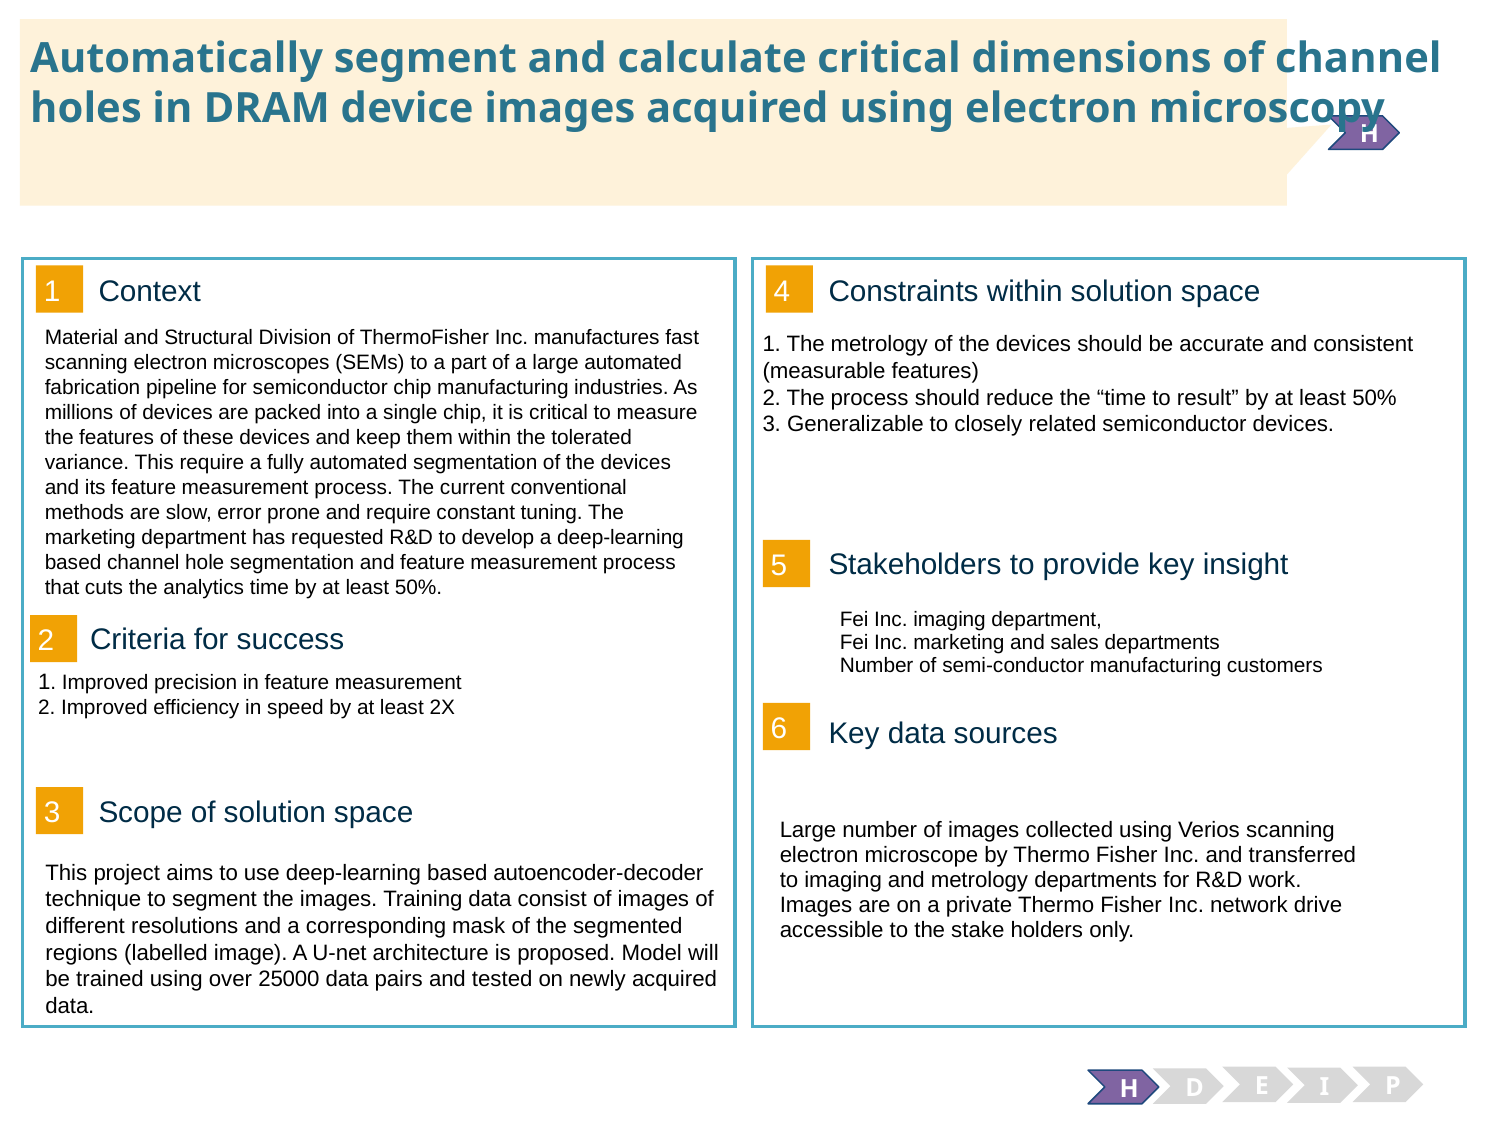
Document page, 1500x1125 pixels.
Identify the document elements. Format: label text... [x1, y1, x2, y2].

text_box This project aims to use deep-learning based autoencoder-decoder technique to segment the images. Training data consist of images of different resolutions and a corresponding mask of the segmented regions (labelled image). A U-net architecture is proposed. Model will be trained using over 25000 data pairs and tested on newly acquired data. [30, 850, 740, 974]
text_box [752, 258, 1465, 1027]
text_box 5 [762, 539, 811, 588]
text_box H [1088, 1070, 1159, 1104]
text_box Automatically segment and calculate critical dimensions of channel holes in DRAM device images acquired using electron microscopy [30, 31, 1473, 82]
text_box Large number of images collected using Verios scanning electron microscope by Thermo Fisher Inc. and transferred to imaging and metrology departments for R&D work. Images are on a private Thermo Fisher Inc. network drive accessible to the stake holders only. [765, 810, 1473, 951]
text_box 1. The metrology of the devices should be accurate and consistent (measurable features) 2. The process should reduce the “time to result” by at least 50% 3. Generalizable to closely related semiconductor devices. [747, 322, 1457, 500]
text_box [285, 974, 292, 985]
text_box [211, 975, 217, 985]
text_box Stakeholders to provide key insight [828, 539, 1419, 586]
text_box [152, 974, 158, 985]
text_box [134, 975, 140, 985]
text_box [707, 975, 713, 985]
text_box E [1222, 1066, 1294, 1103]
text_box Criteria for success [90, 615, 680, 659]
text_box 1. Improved precision in feature measurement 2. Improved efficiency in speed by at least 2X [23, 659, 733, 812]
text_box 2 [30, 615, 78, 659]
text_box [456, 975, 462, 985]
text_box H [1328, 115, 1400, 150]
text_box [523, 975, 529, 985]
text_box Material and Structural Division of ThermoFisher Inc. manufactures fast scanning electron microscopes (SEMs) to a part of a large automated fabrication pipeline for semiconductor chip manufacturing industries. As millions of devices are packed into a single chip, it is critical to measure the features of these devices and keep them within the tolerated variance. This require a fully automated segmentation of the devices and its feature measurement process. The current conventional methods are slow, error prone and require constant tuning. The marketing department has requested R&D to develop a deep-learning based channel hole segmentation and feature measurement process that cuts the analytics time by at least 50%. [29, 316, 725, 572]
text_box [297, 974, 304, 985]
text_box Context [98, 270, 689, 308]
text_box D [1152, 1068, 1224, 1104]
text_box 6 [762, 702, 811, 751]
text_box [19, 19, 1332, 206]
text_box Key data sources [828, 705, 1419, 760]
text_box [223, 974, 230, 984]
text_box 4 [765, 265, 813, 313]
text_box [670, 974, 676, 985]
text_box Fei Inc. imaging department, Fei Inc. marketing and sales departments Number of semi-conductor manufacturing customers [825, 600, 1341, 685]
text_box I [1287, 1067, 1358, 1103]
text_box [658, 975, 664, 985]
text_box 1 [35, 265, 84, 313]
text_box [310, 974, 317, 985]
text_box 3 [35, 812, 84, 835]
text_box [22, 258, 736, 1027]
text_box [602, 974, 607, 984]
text_box [541, 975, 547, 985]
text_box [595, 974, 600, 984]
text_box H [1331, 115, 1338, 126]
text_box P [1352, 1066, 1424, 1103]
text_box [328, 975, 334, 985]
text_box Scope of solution space [98, 812, 689, 829]
text_box Constraints within solution space [828, 270, 1419, 308]
text_box [616, 974, 623, 983]
